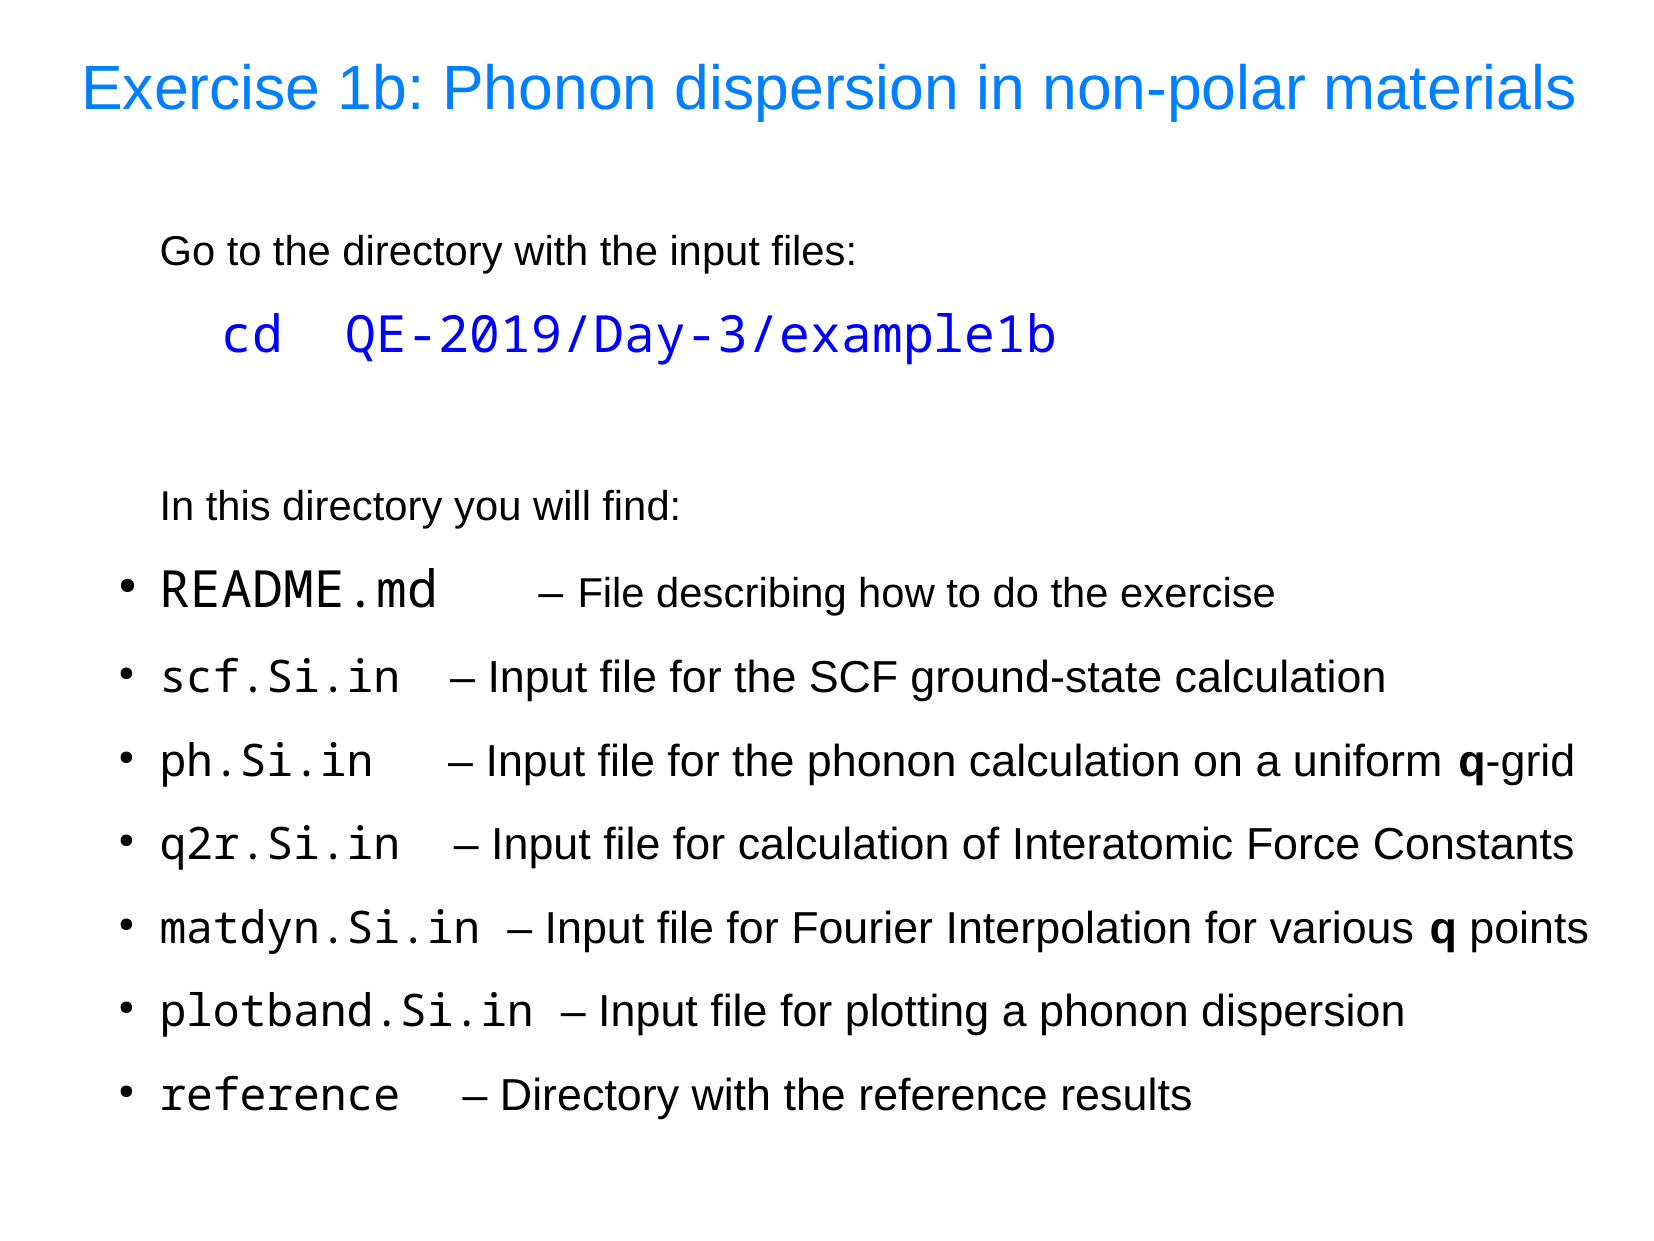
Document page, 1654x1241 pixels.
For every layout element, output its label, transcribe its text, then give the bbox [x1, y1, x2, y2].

title Exercise 1b: Phonon dispersion in non-polar materials [47, 0, 1590, 192]
list Go to the directory with the input files: cd QE-2019/Day-3/example1b In this directory you will find: README.md – File describing how to do the exercise scf.Si.in – Input file for the SCF ground-state calculation ph.Si.in – Input file for the phonon calculation on a uniform q-grid q2r.Si.in – Input file for calculation of Interatomic Force Constants matdyn.Si.in – Input file for Fourier Interpolation for various q points plotband.Si.in – Input file for plotting a phonon dispersion reference – Directory with the reference results [105, 228, 1594, 1159]
